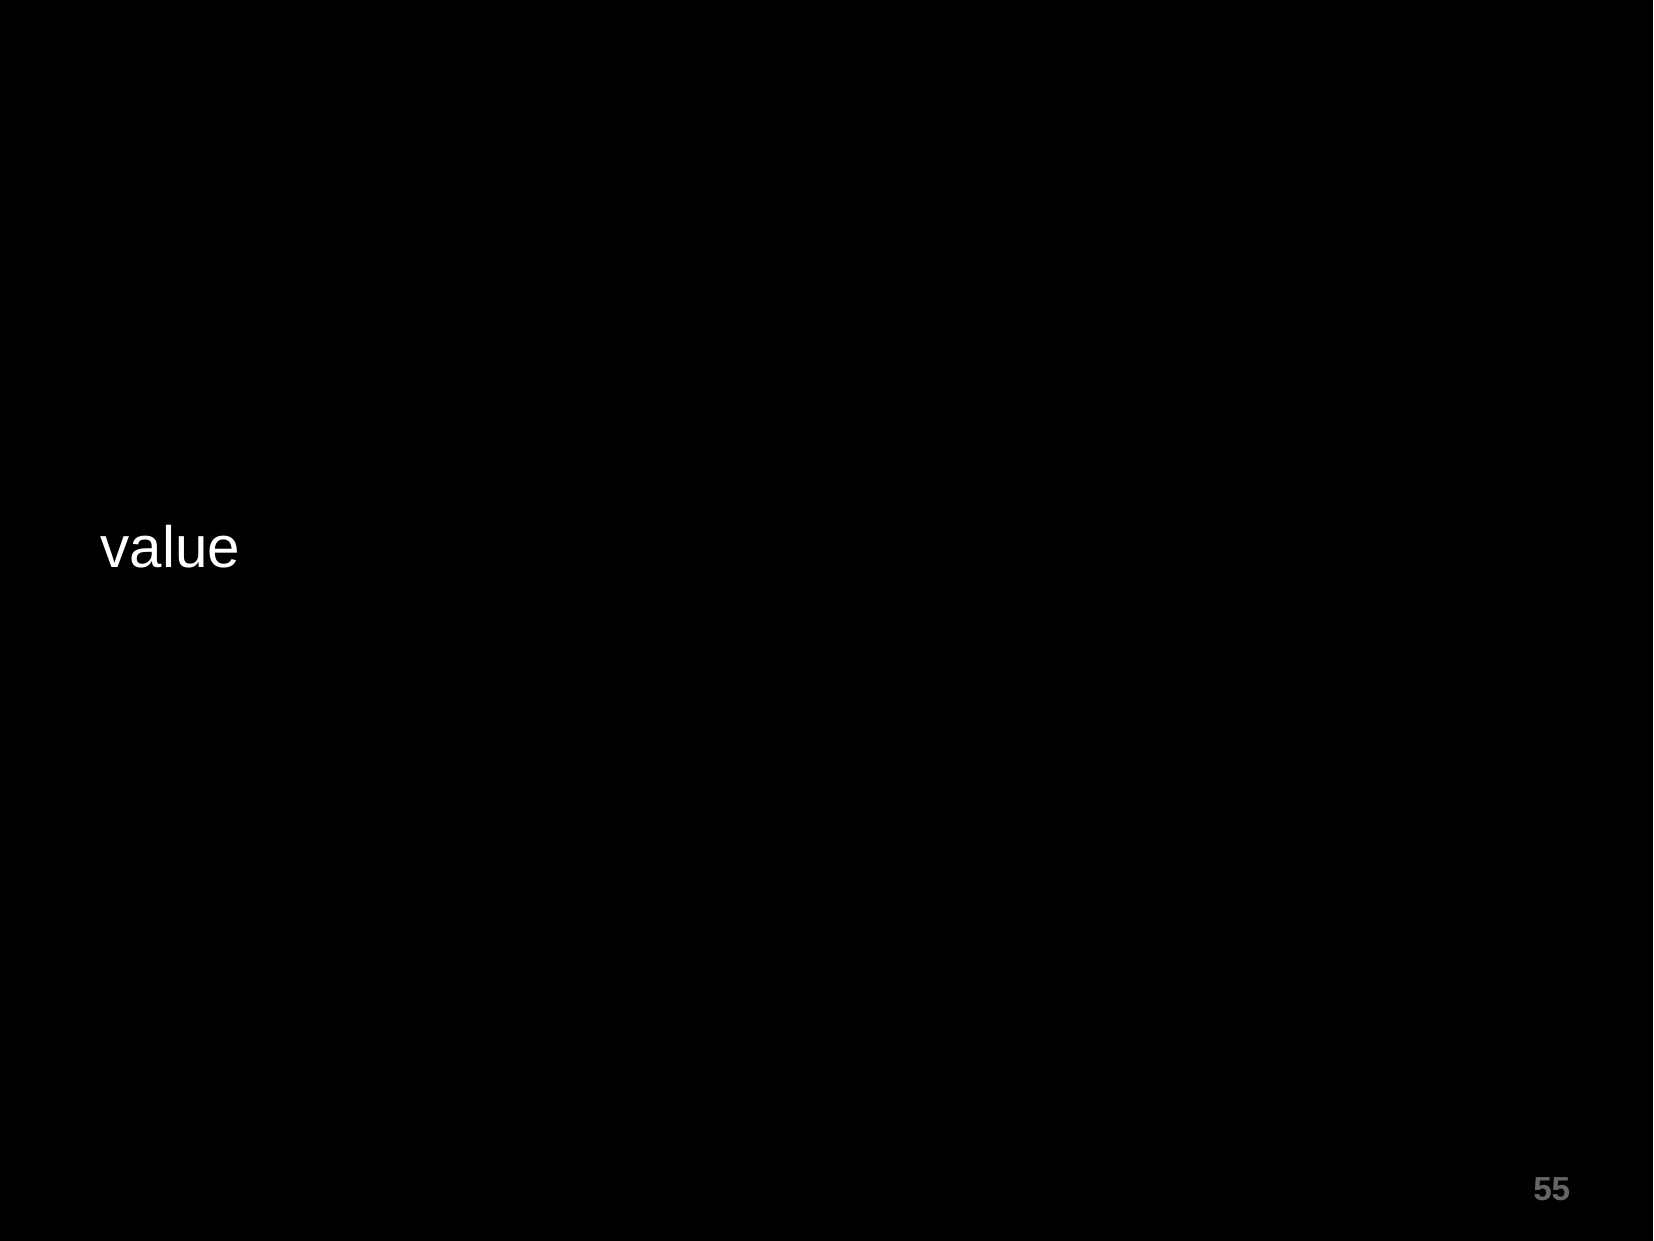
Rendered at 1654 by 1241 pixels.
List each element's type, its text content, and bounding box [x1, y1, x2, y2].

text_box value [85, 507, 281, 588]
